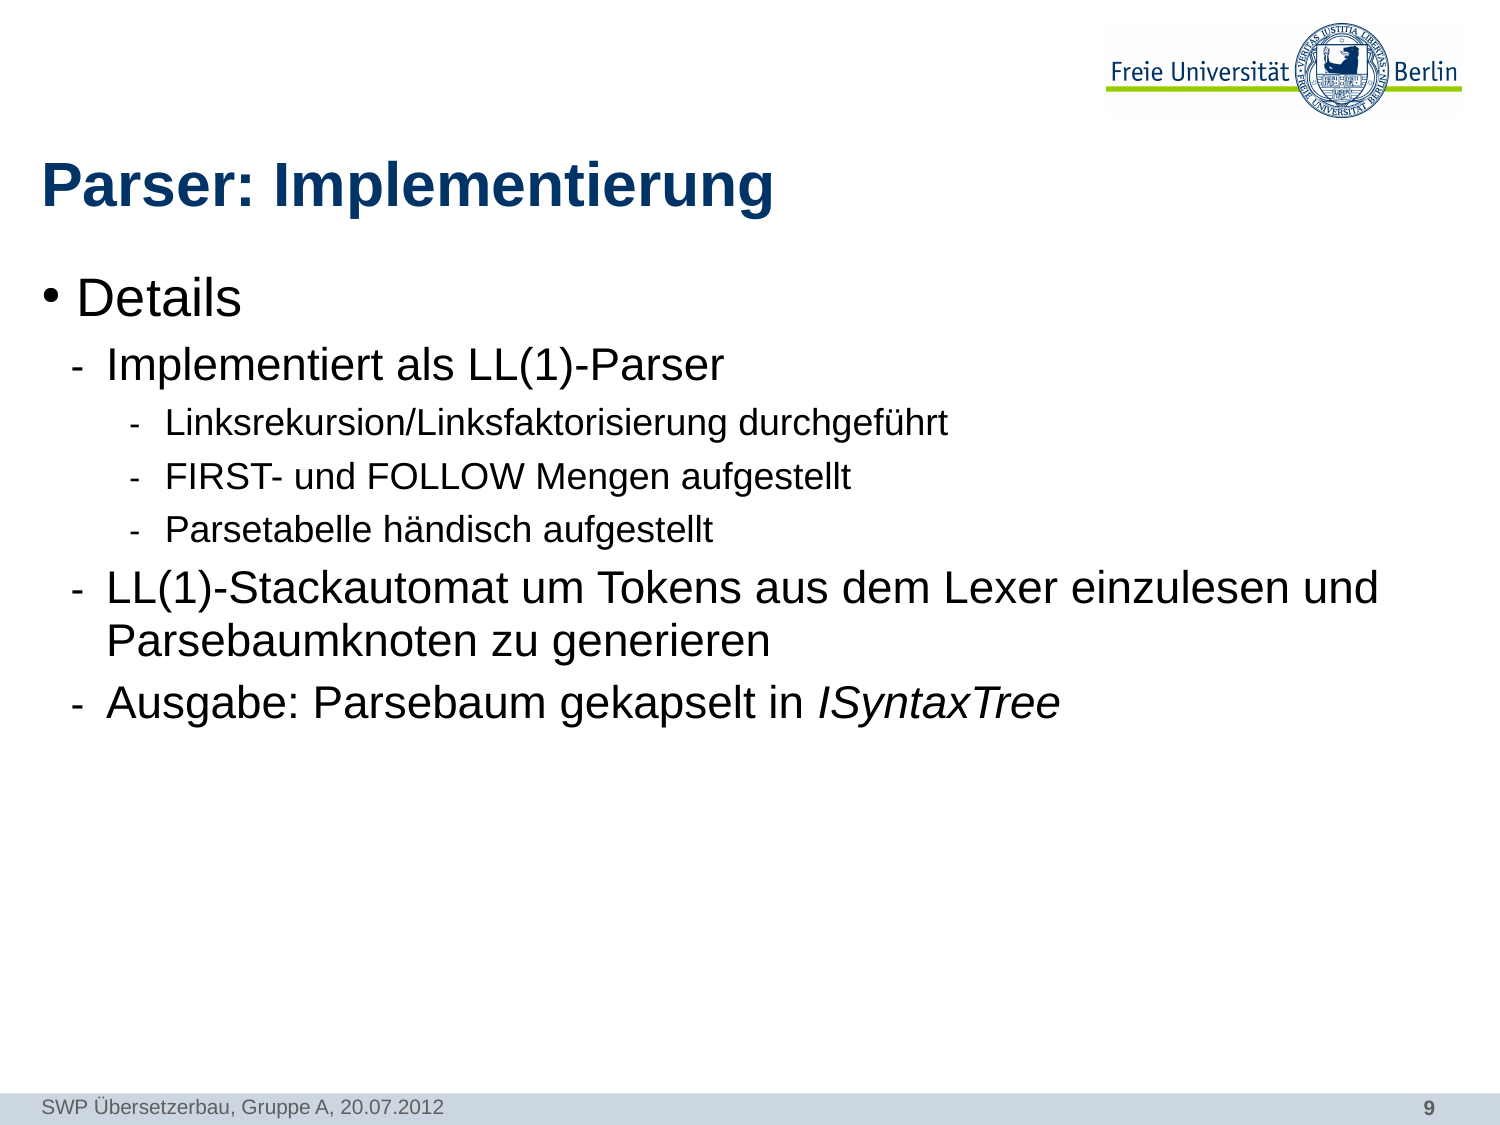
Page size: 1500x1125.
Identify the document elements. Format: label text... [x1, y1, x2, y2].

title Parser: Implementierung [41, 149, 1460, 221]
picture [1106, 23, 1462, 118]
list Details Implementiert als LL(1)-Parser Linksrekursion/Linksfaktorisierung durchgeführt FIRST- und FOLLOW Mengen aufgestellt Parsetabelle händisch aufgestellt LL(1)-Stackautomat um Tokens aus dem Lexer einzulesen und Parsebaumknoten zu generieren Ausgabe: Parsebaum gekapselt in ISyntaxTree [41, 265, 1460, 919]
